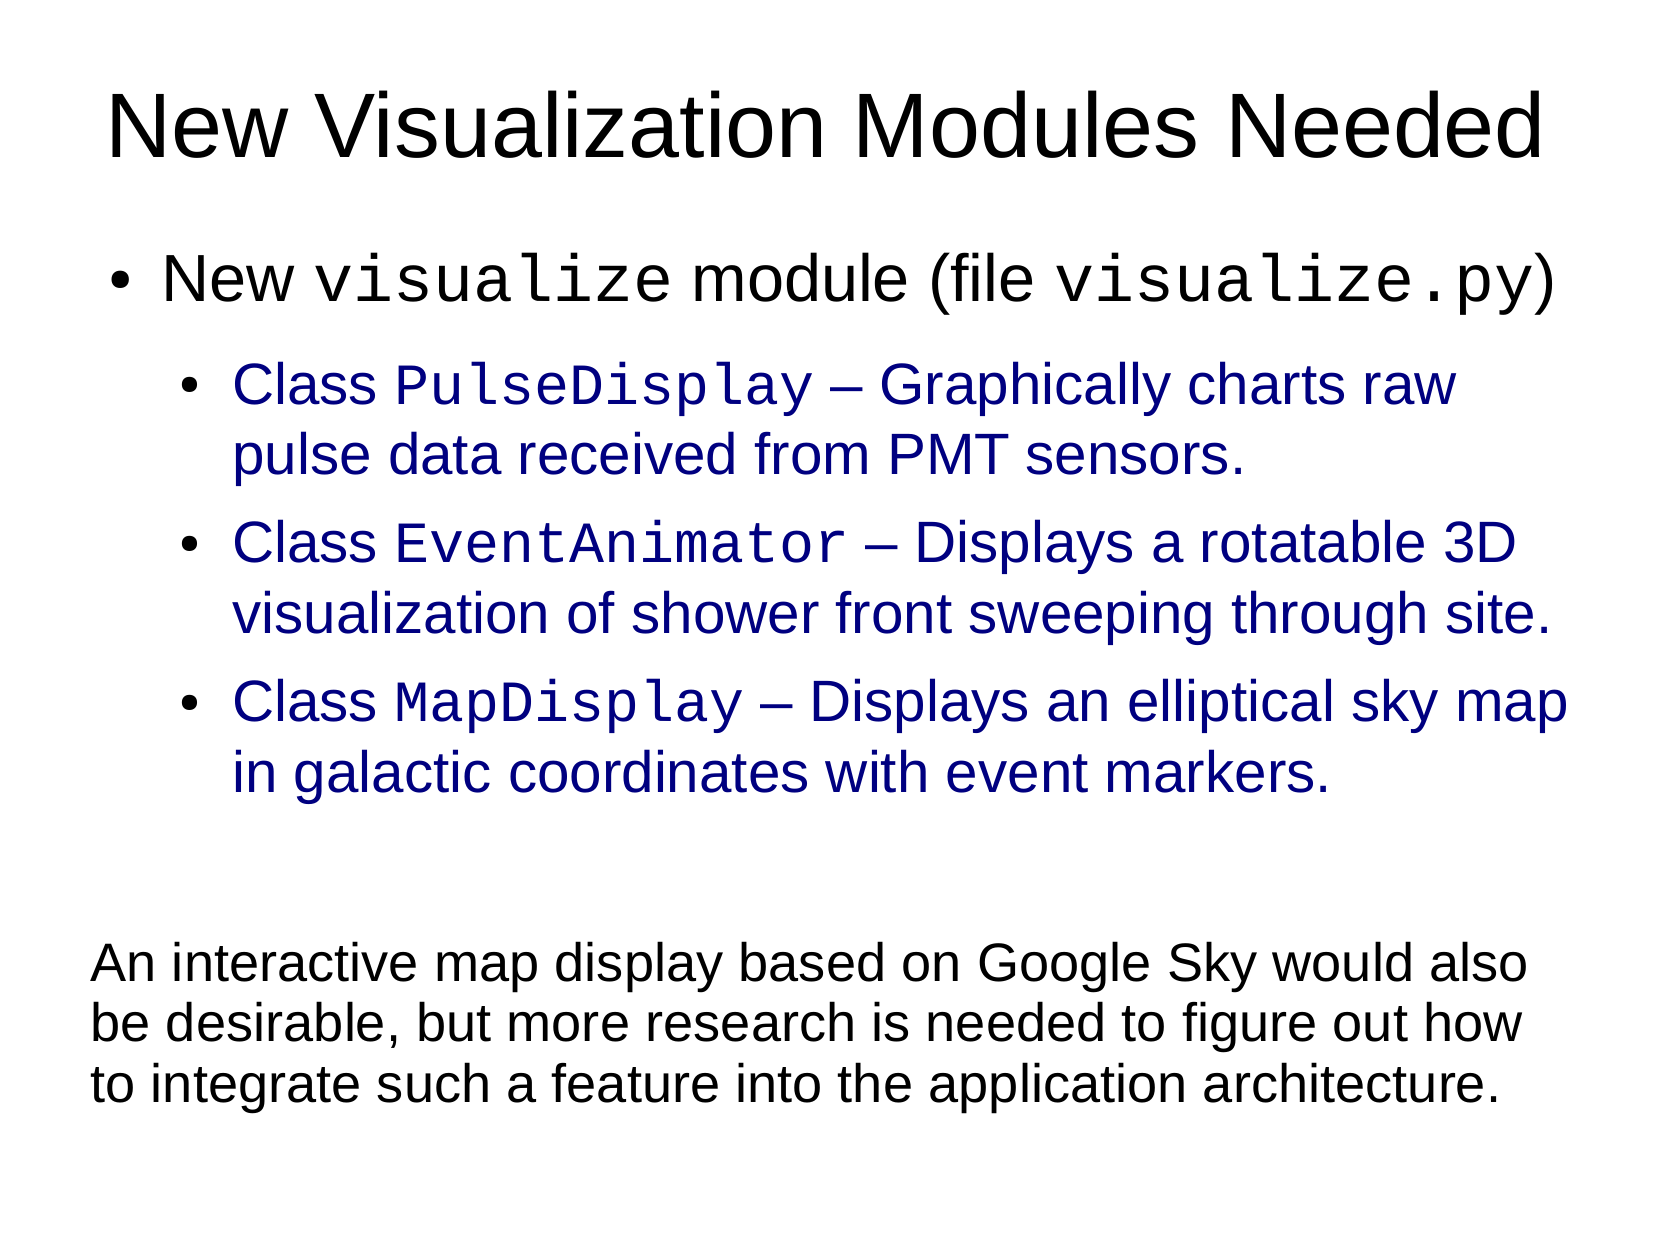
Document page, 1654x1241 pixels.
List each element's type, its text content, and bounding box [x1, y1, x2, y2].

list New visualize module (file visualize.py) Class PulseDisplay – Graphically charts raw pulse data received from PMT sensors. Class EventAnimator – Displays a rotatable 3D visualization of shower front sweeping through site. Class MapDisplay – Displays an elliptical sky map in galactic coordinates with event markers. An interactive map display based on Google Sky would also be desirable, but more research is needed to figure out how to integrate such a feature into the application architecture. [90, 241, 1579, 1137]
title New Visualization Modules Needed [82, 56, 1571, 196]
